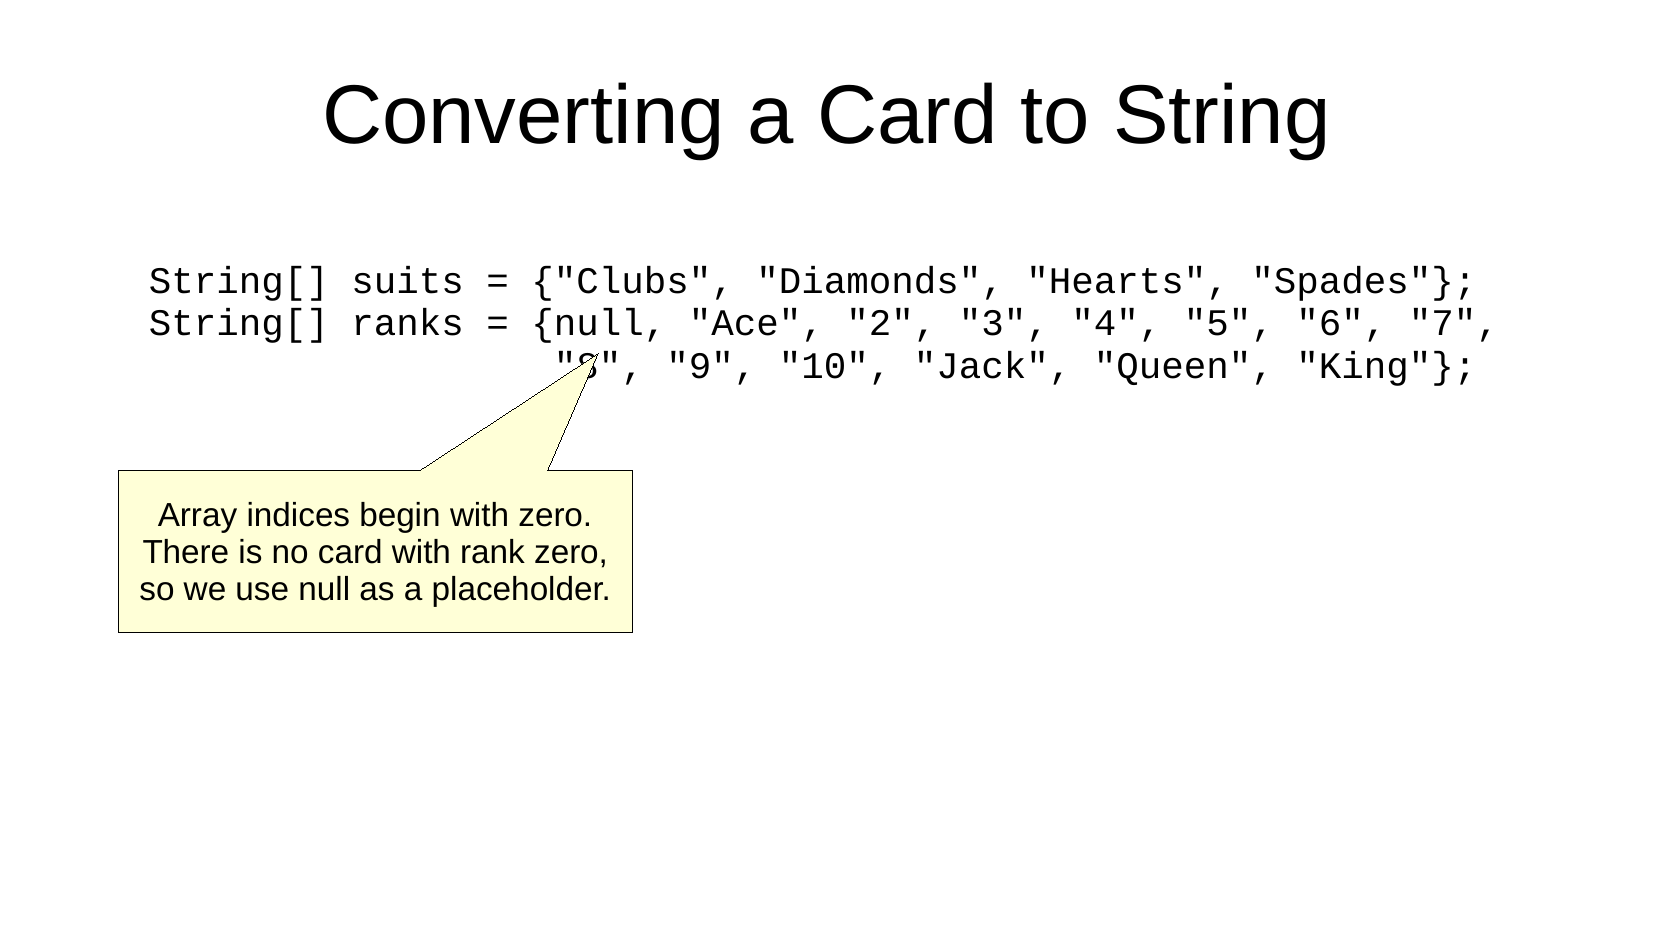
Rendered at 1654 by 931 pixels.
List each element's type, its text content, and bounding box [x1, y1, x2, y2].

text_box Array indices begin with zero. There is no card with rank zero, so we use null as a placeholder. [118, 353, 633, 633]
title Converting a Card to String [82, 37, 1571, 193]
text_box String[] suits = {"Clubs", "Diamonds", "Hearts", "Spades"}; String[] ranks = {null, "Ace", "2", "3", "4", "5", "6", "7", "8", "9", "10", "Jack", "Queen", "King"}; [134, 254, 1514, 397]
